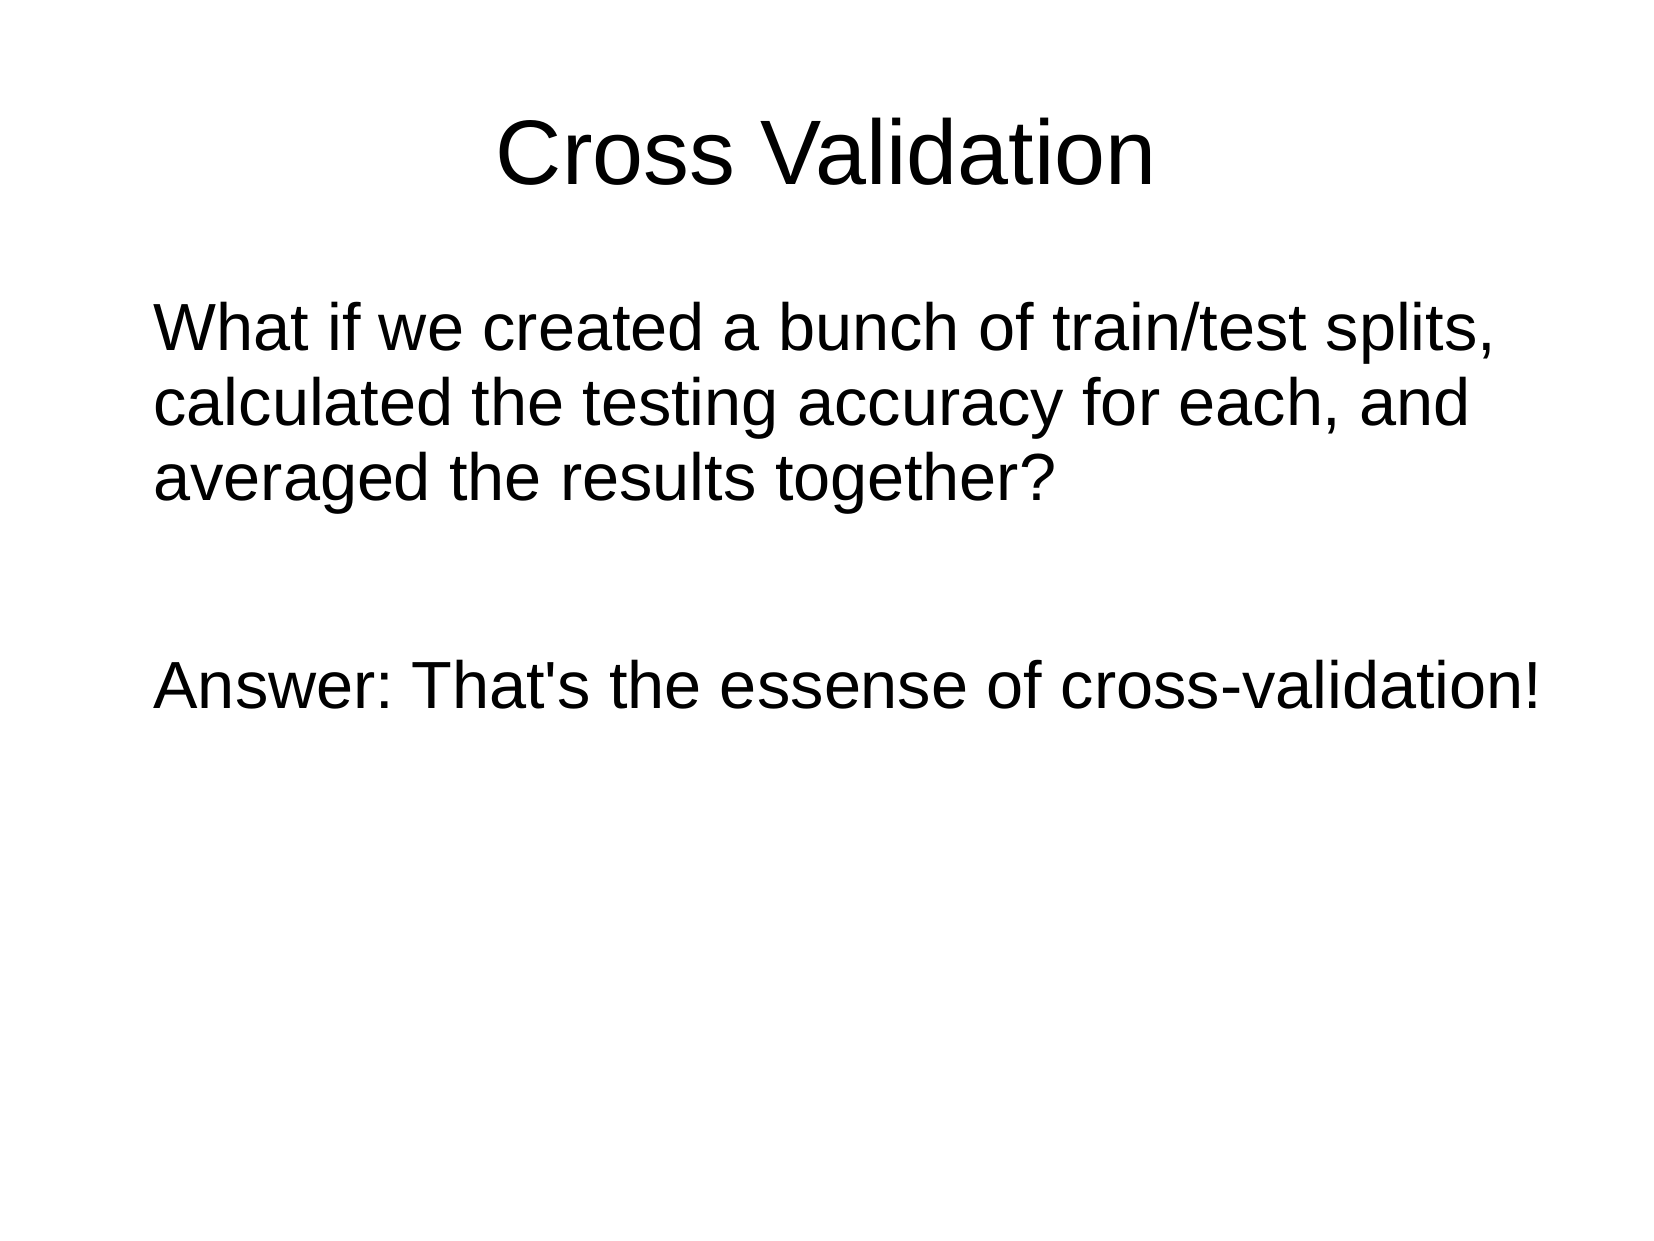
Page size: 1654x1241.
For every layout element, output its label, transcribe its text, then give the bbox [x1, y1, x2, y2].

title Cross Validation [82, 49, 1571, 257]
list What if we created a bunch of train/test splits, calculated the testing accuracy for each, and averaged the results together? Answer: That's the essense of cross-validation! [82, 290, 1571, 1010]
